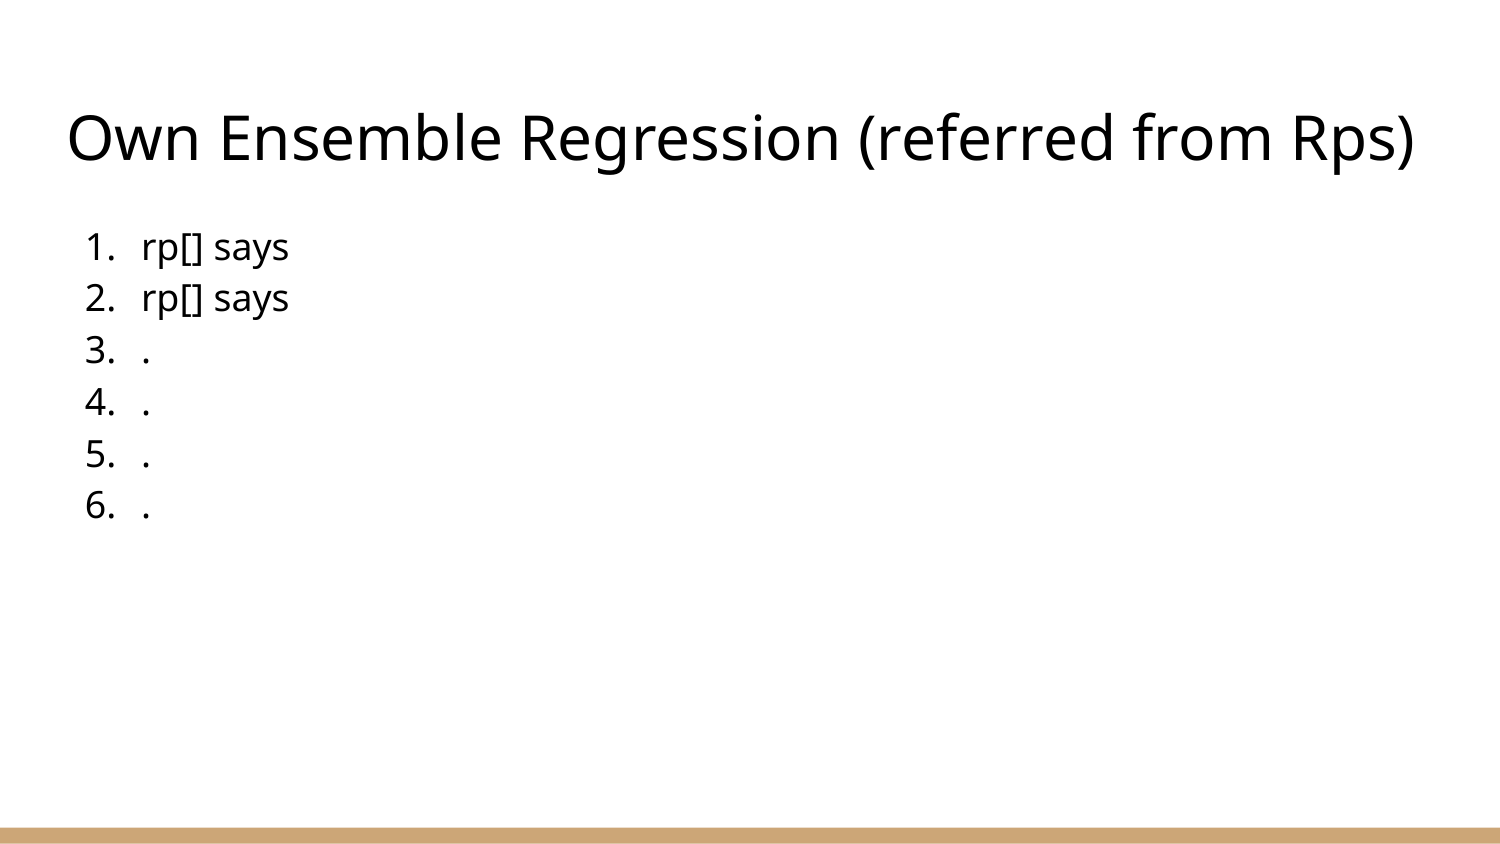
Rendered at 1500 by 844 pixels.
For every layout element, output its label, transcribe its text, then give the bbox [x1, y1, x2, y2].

list rp[] says rp[] says . . . . [51, 200, 1449, 752]
title Own Ensemble Regression (referred from Rps) [51, 51, 1449, 189]
